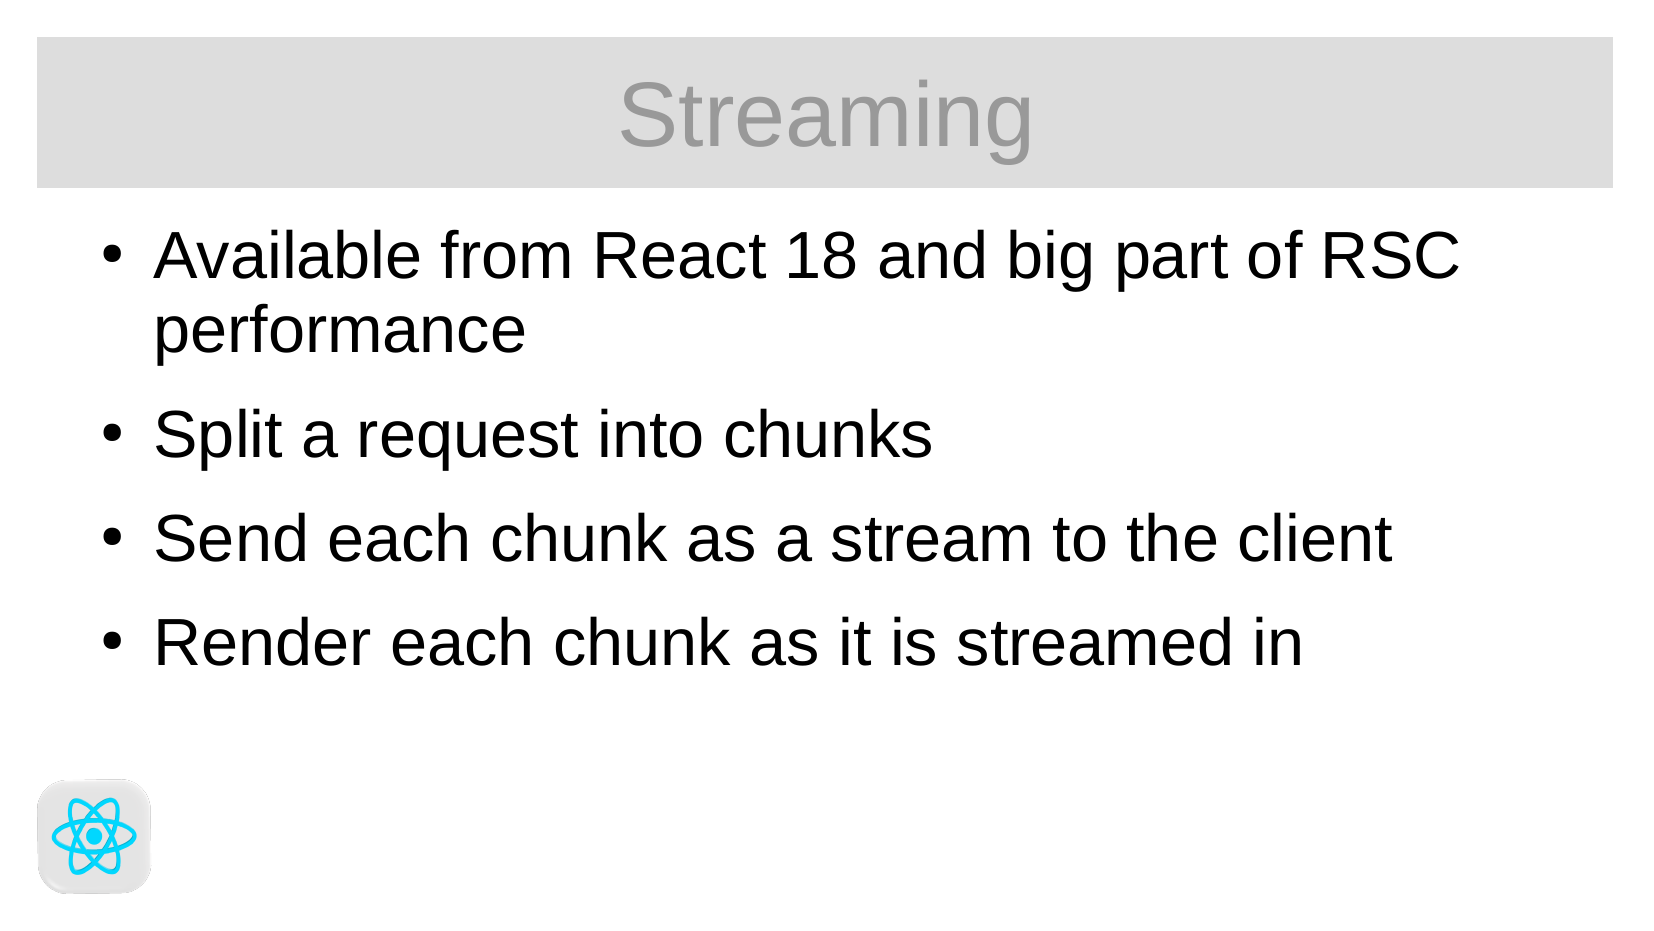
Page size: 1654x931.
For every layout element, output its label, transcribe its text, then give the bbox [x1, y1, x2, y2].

picture [0, 742, 188, 931]
text_box [1571, 37, 1613, 188]
text_box [37, 37, 82, 188]
title Streaming [82, 37, 1571, 193]
list Available from React 18 and big part of RSC performance Split a request into chunks Send each chunk as a stream to the client Render each chunk as it is streamed in [82, 217, 1571, 758]
